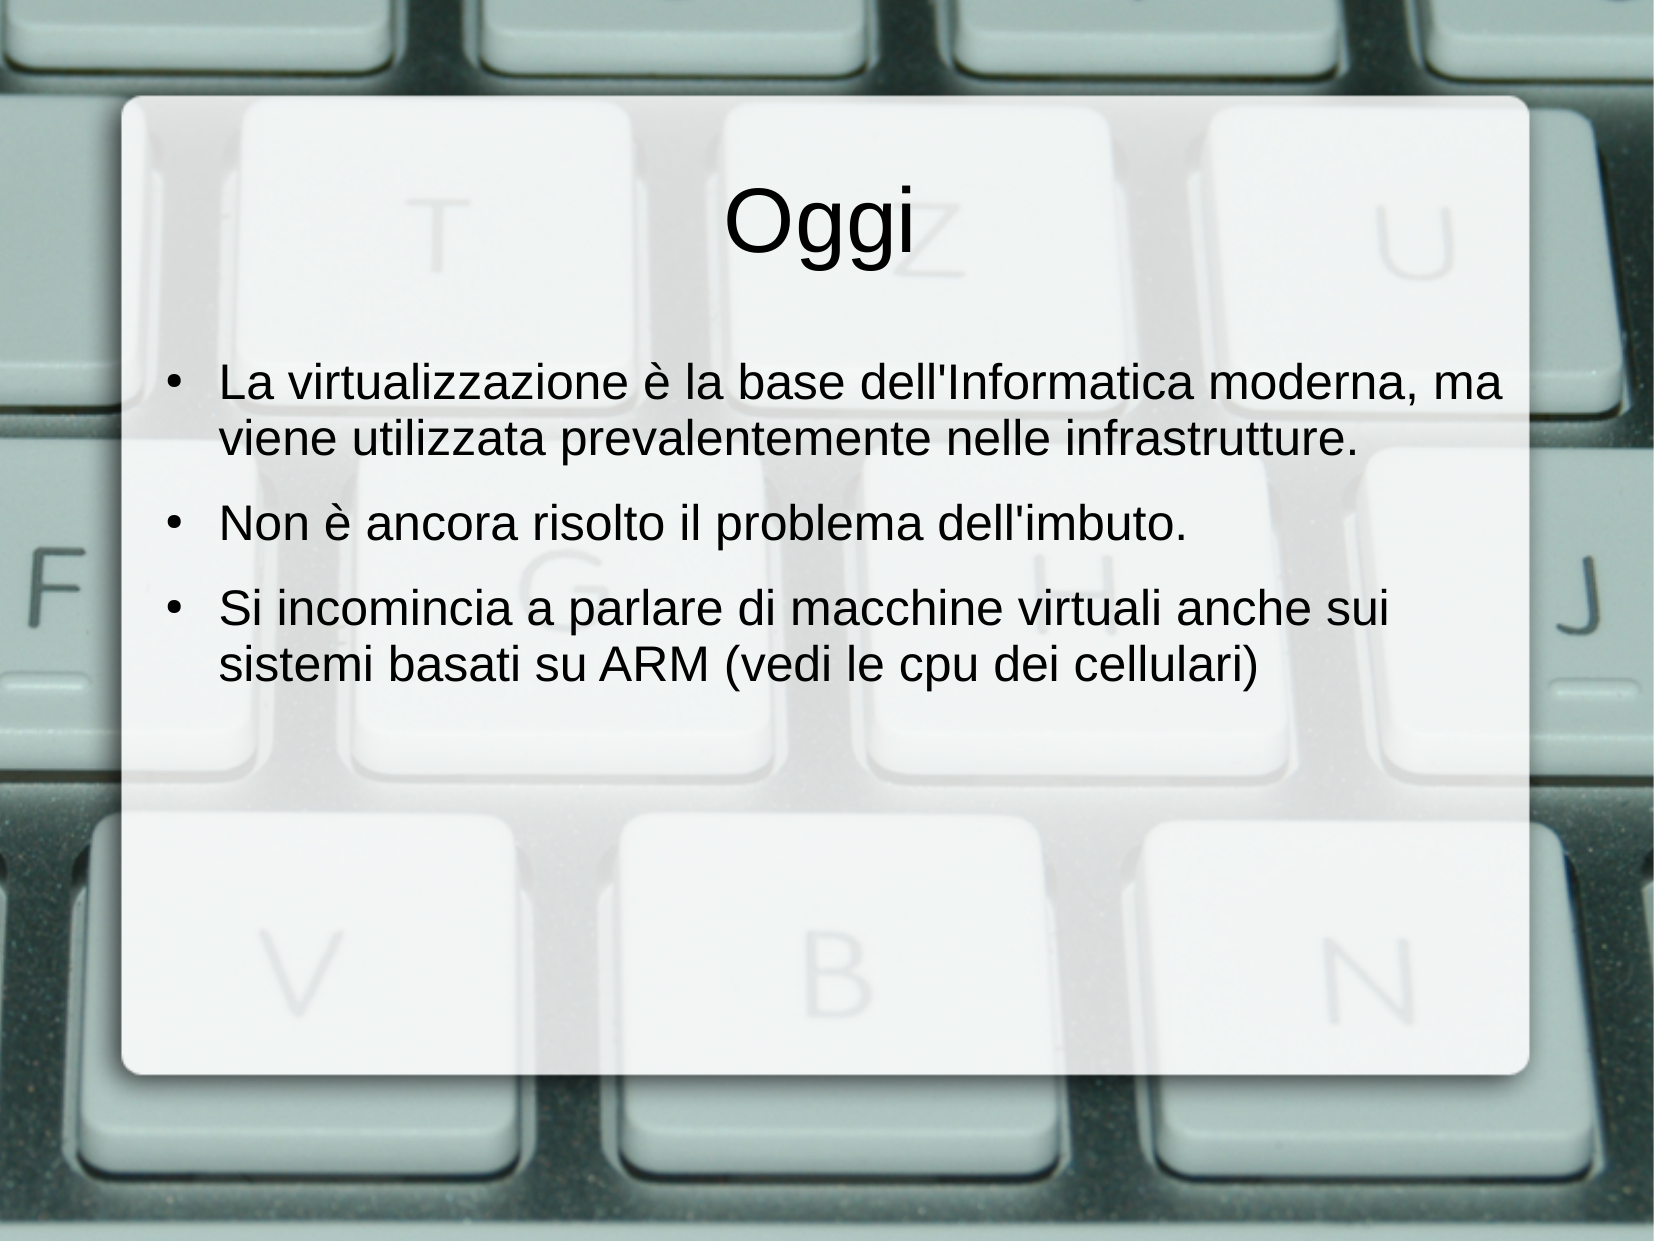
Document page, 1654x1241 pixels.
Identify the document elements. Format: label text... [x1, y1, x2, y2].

list La virtualizzazione è la base dell'Informatica moderna, ma viene utilizzata prevalentemente nelle infrastrutture. Non è ancora risolto il problema dell'imbuto. Si incomincia a parlare di macchine virtuali anche sui sistemi basati su ARM (vedi le cpu dei cellulari) [147, 354, 1506, 1074]
picture [0, 0, 1654, 1241]
title Oggi [135, 117, 1506, 325]
